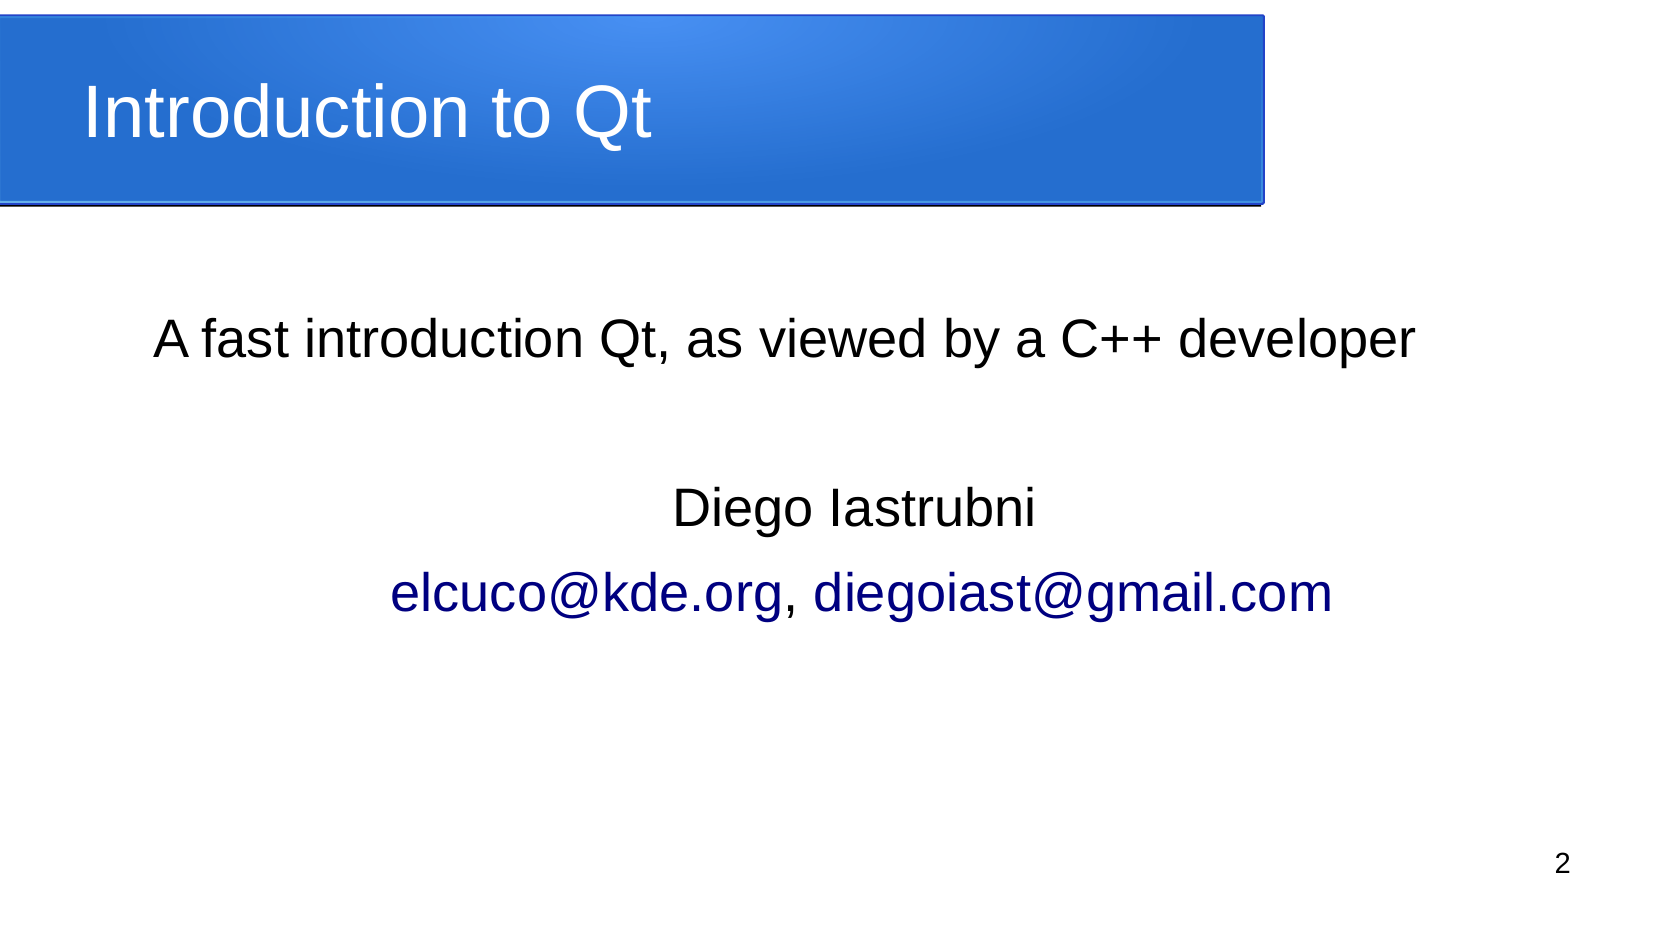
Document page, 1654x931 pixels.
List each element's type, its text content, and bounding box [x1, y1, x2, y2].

title Introduction to Qt [82, 35, 1235, 189]
list A fast introduction Qt, as viewed by a C++ developer Diego Iastrubni elcuco@kde.org, diegoiast@gmail.com [82, 224, 1571, 764]
